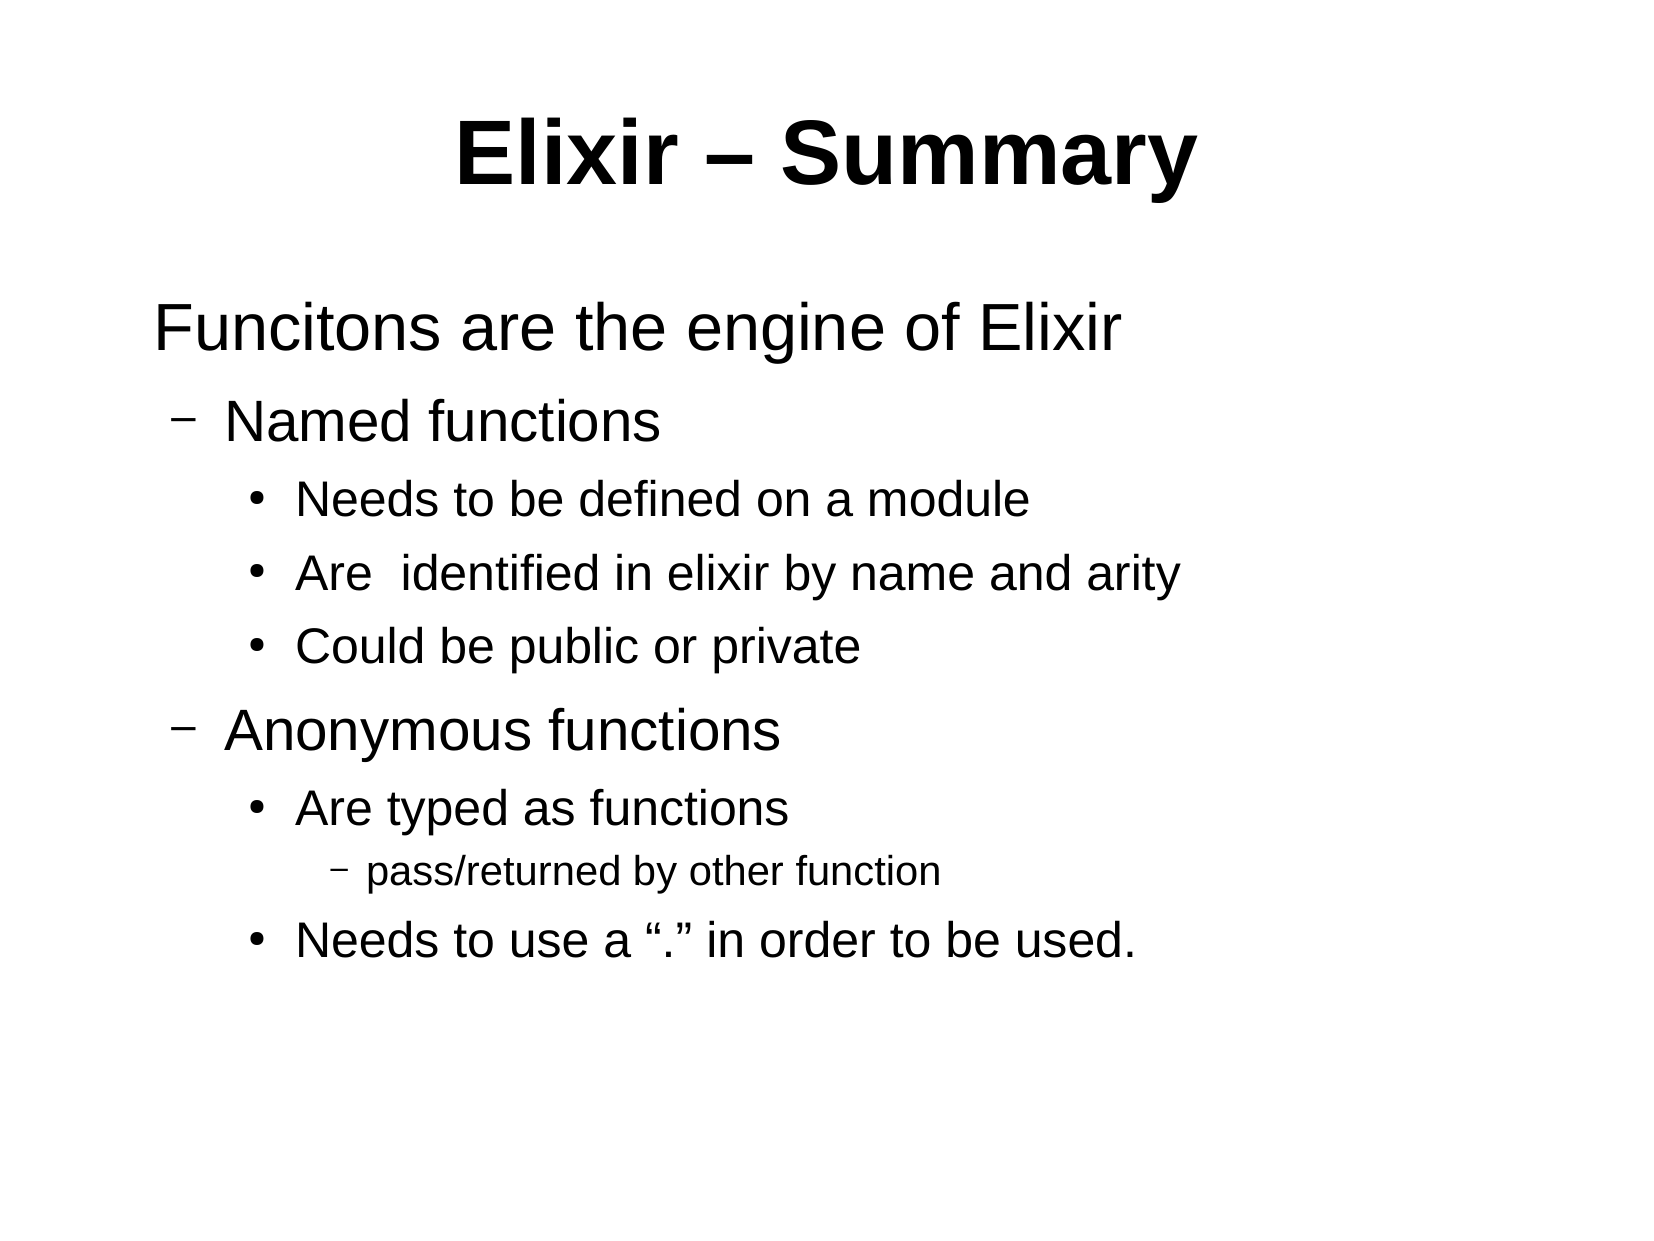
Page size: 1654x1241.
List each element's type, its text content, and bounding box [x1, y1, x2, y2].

list Funcitons are the engine of Elixir Named functions Needs to be defined on a module Are identified in elixir by name and arity Could be public or private Anonymous functions Are typed as functions pass/returned by other function Needs to use a “.” in order to be used. [82, 290, 1571, 1010]
title Elixir – Summary [82, 49, 1571, 257]
